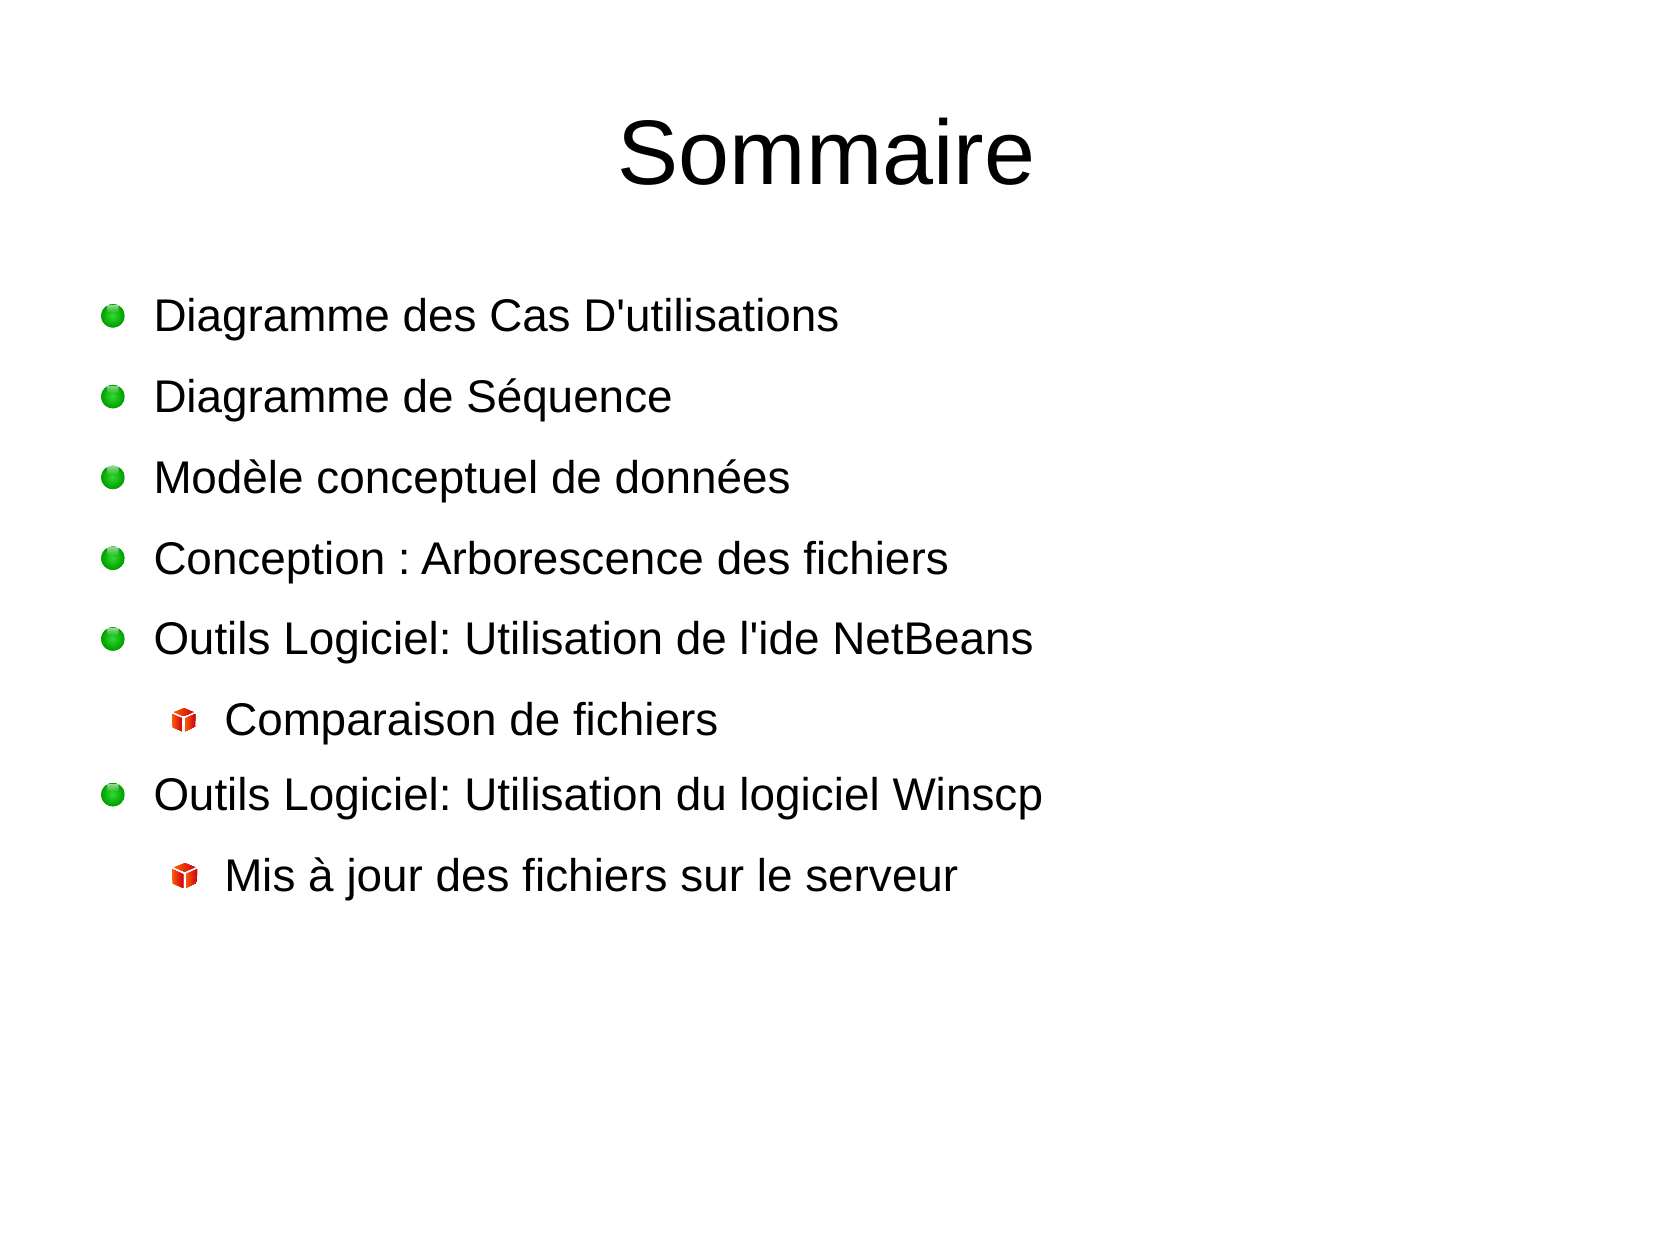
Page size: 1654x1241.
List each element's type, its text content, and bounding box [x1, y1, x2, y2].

list Diagramme des Cas D'utilisations Diagramme de Séquence Modèle conceptuel de données Conception : Arborescence des fichiers Outils Logiciel: Utilisation de l'ide NetBeans Comparaison de fichiers Outils Logiciel: Utilisation du logiciel Winscp Mis à jour des fichiers sur le serveur [82, 290, 1571, 1109]
title Sommaire [82, 49, 1571, 257]
